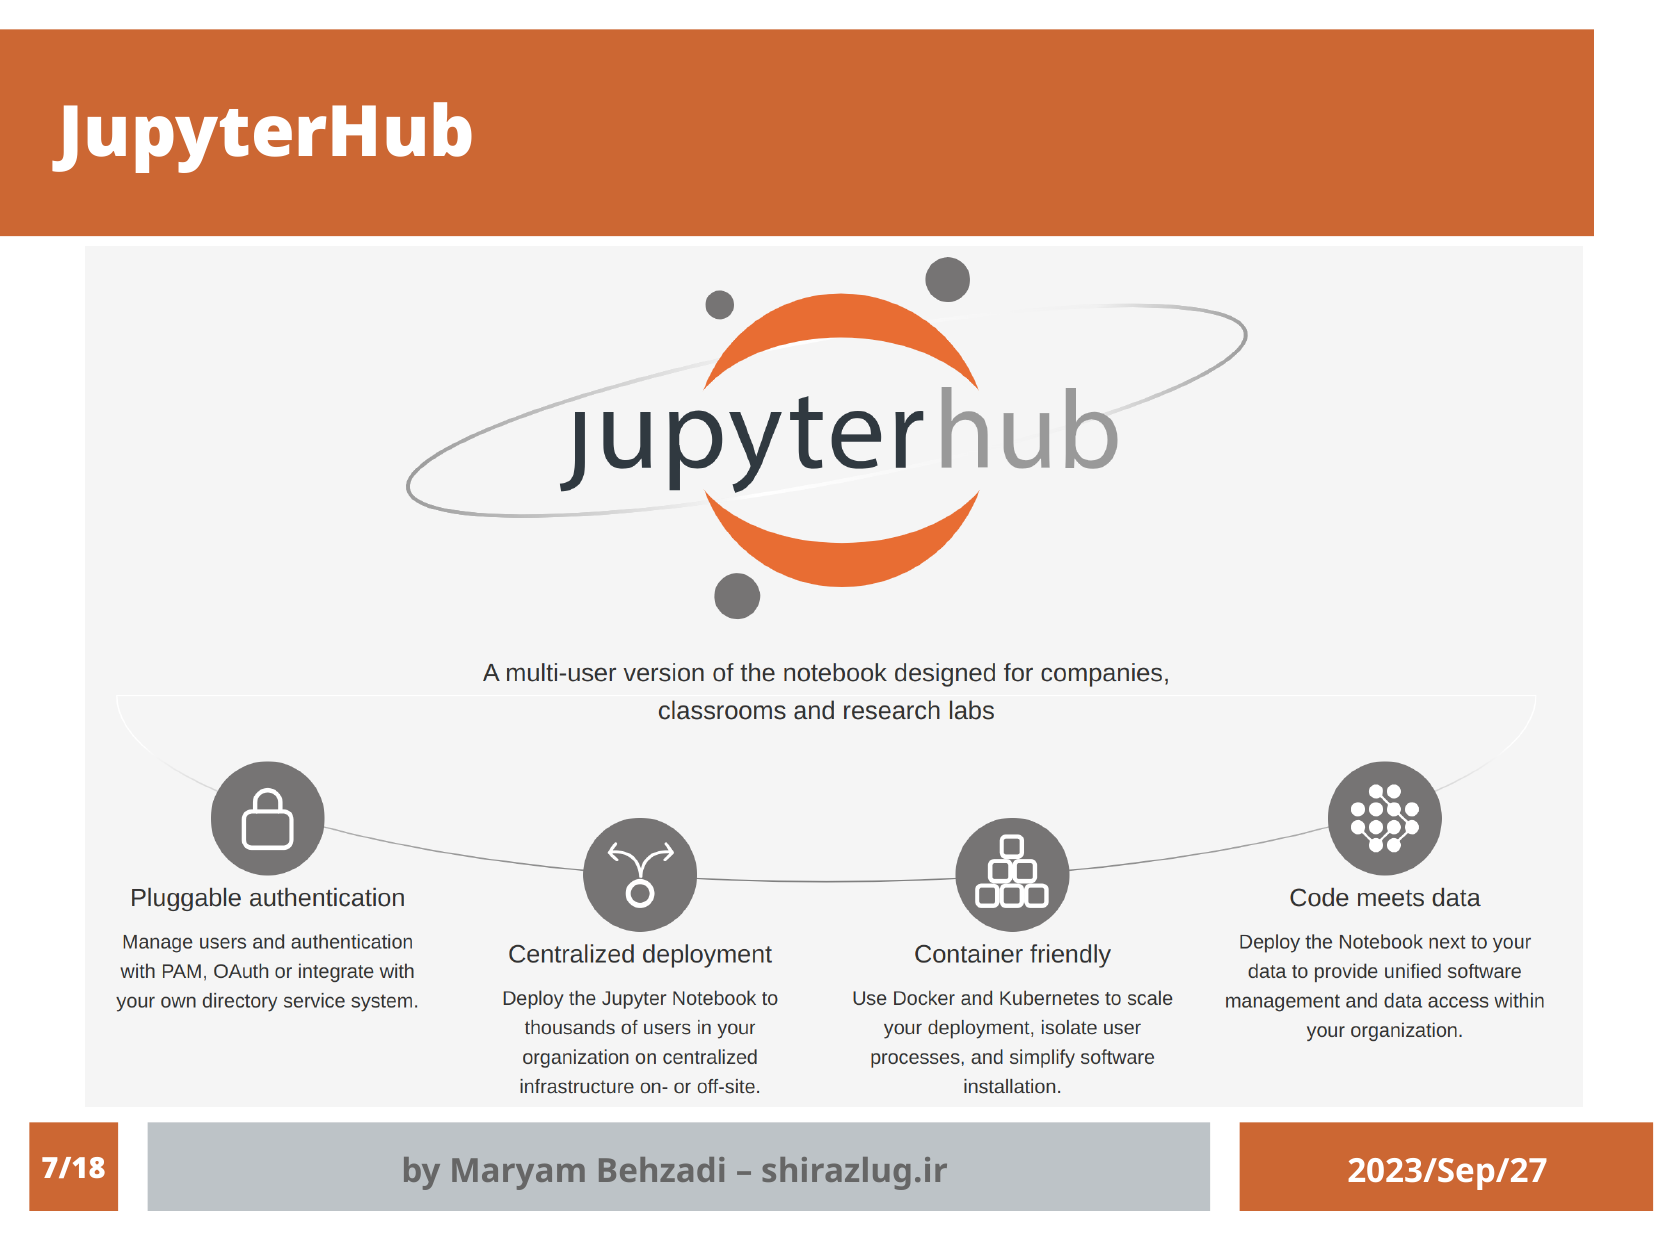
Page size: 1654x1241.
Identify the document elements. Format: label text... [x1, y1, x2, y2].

title JupyterHub [58, 90, 1594, 178]
picture [85, 246, 1583, 1107]
